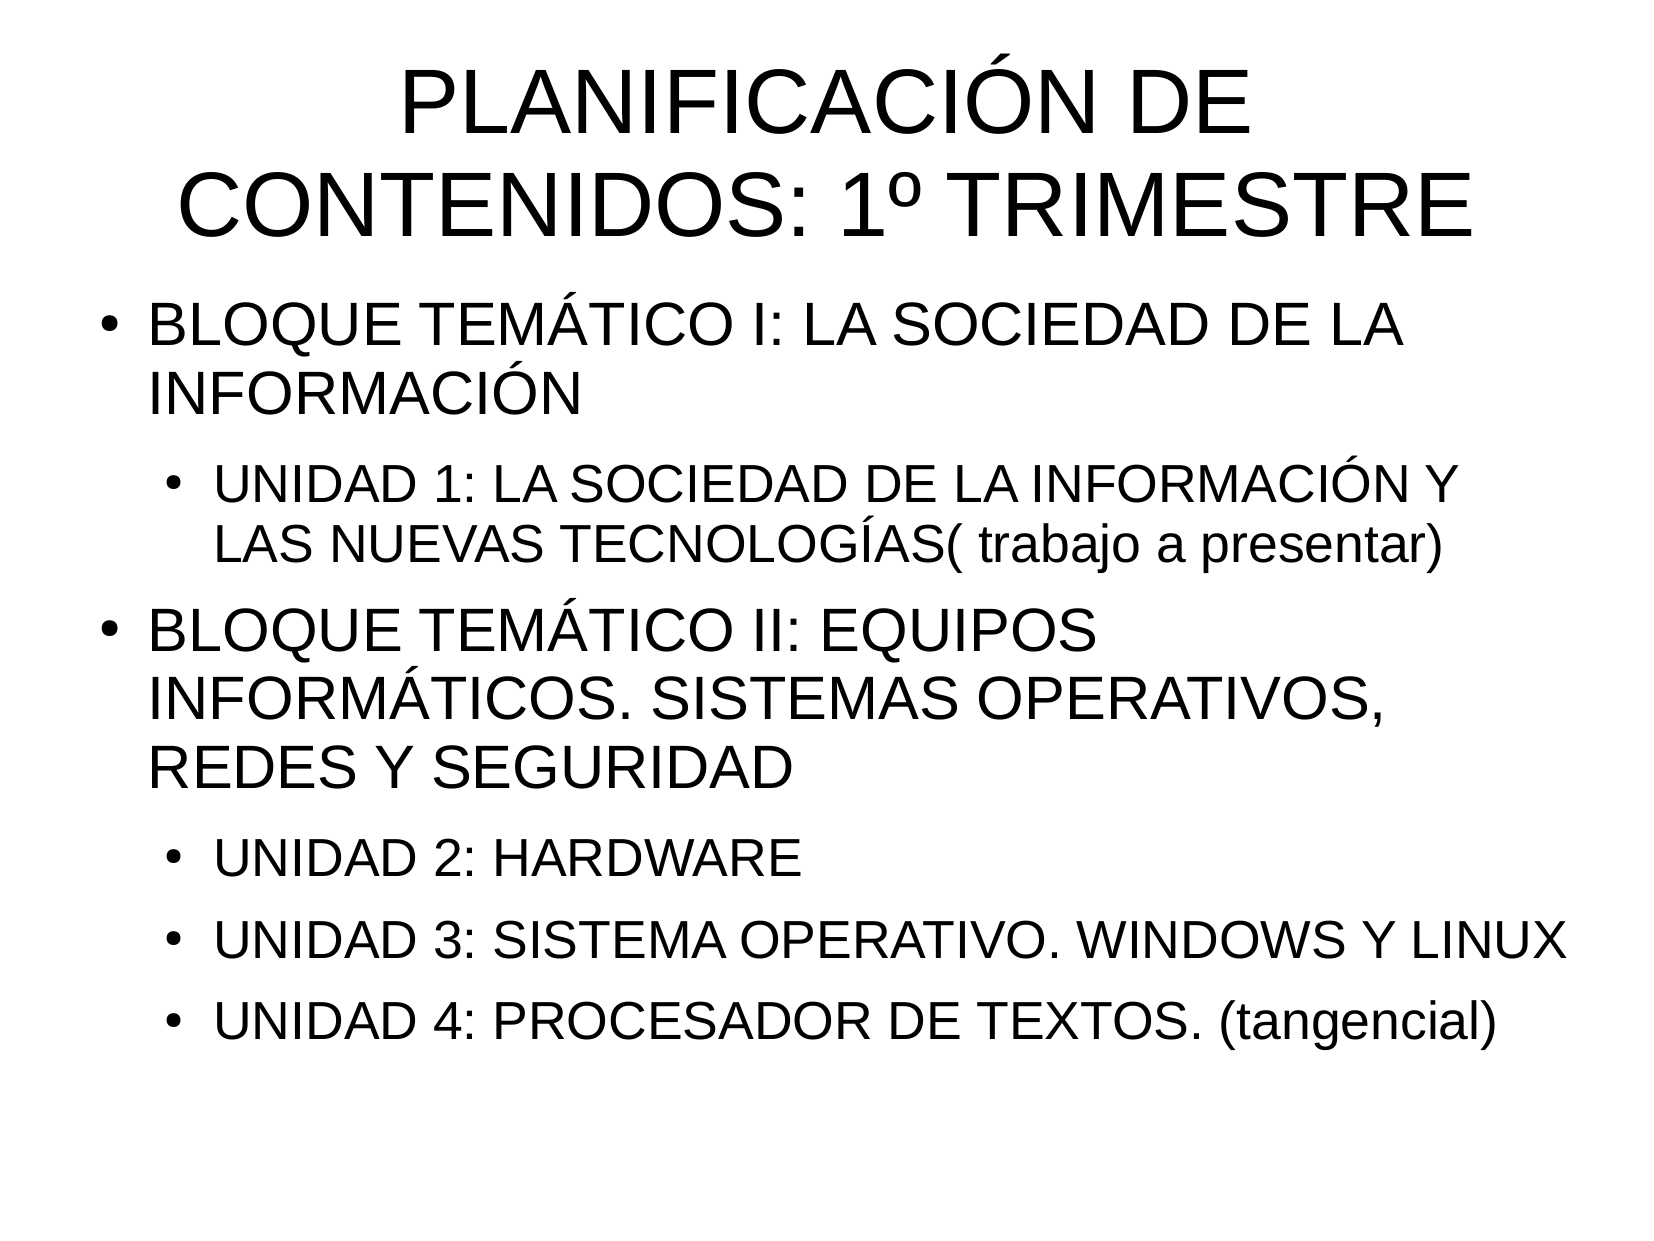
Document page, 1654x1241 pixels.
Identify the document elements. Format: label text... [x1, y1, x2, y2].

title PLANIFICACIÓN DE CONTENIDOS: 1º TRIMESTRE [82, 50, 1571, 256]
list BLOQUE TEMÁTICO I: LA SOCIEDAD DE LA INFORMACIÓN UNIDAD 1: LA SOCIEDAD DE LA INFORMACIÓN Y LAS NUEVAS TECNOLOGÍAS( trabajo a presentar) BLOQUE TEMÁTICO II: EQUIPOS INFORMÁTICOS. SISTEMAS OPERATIVOS, REDES Y SEGURIDAD UNIDAD 2: HARDWARE UNIDAD 3: SISTEMA OPERATIVO. WINDOWS Y LINUX UNIDAD 4: PROCESADOR DE TEXTOS. (tangencial) [82, 290, 1571, 1109]
